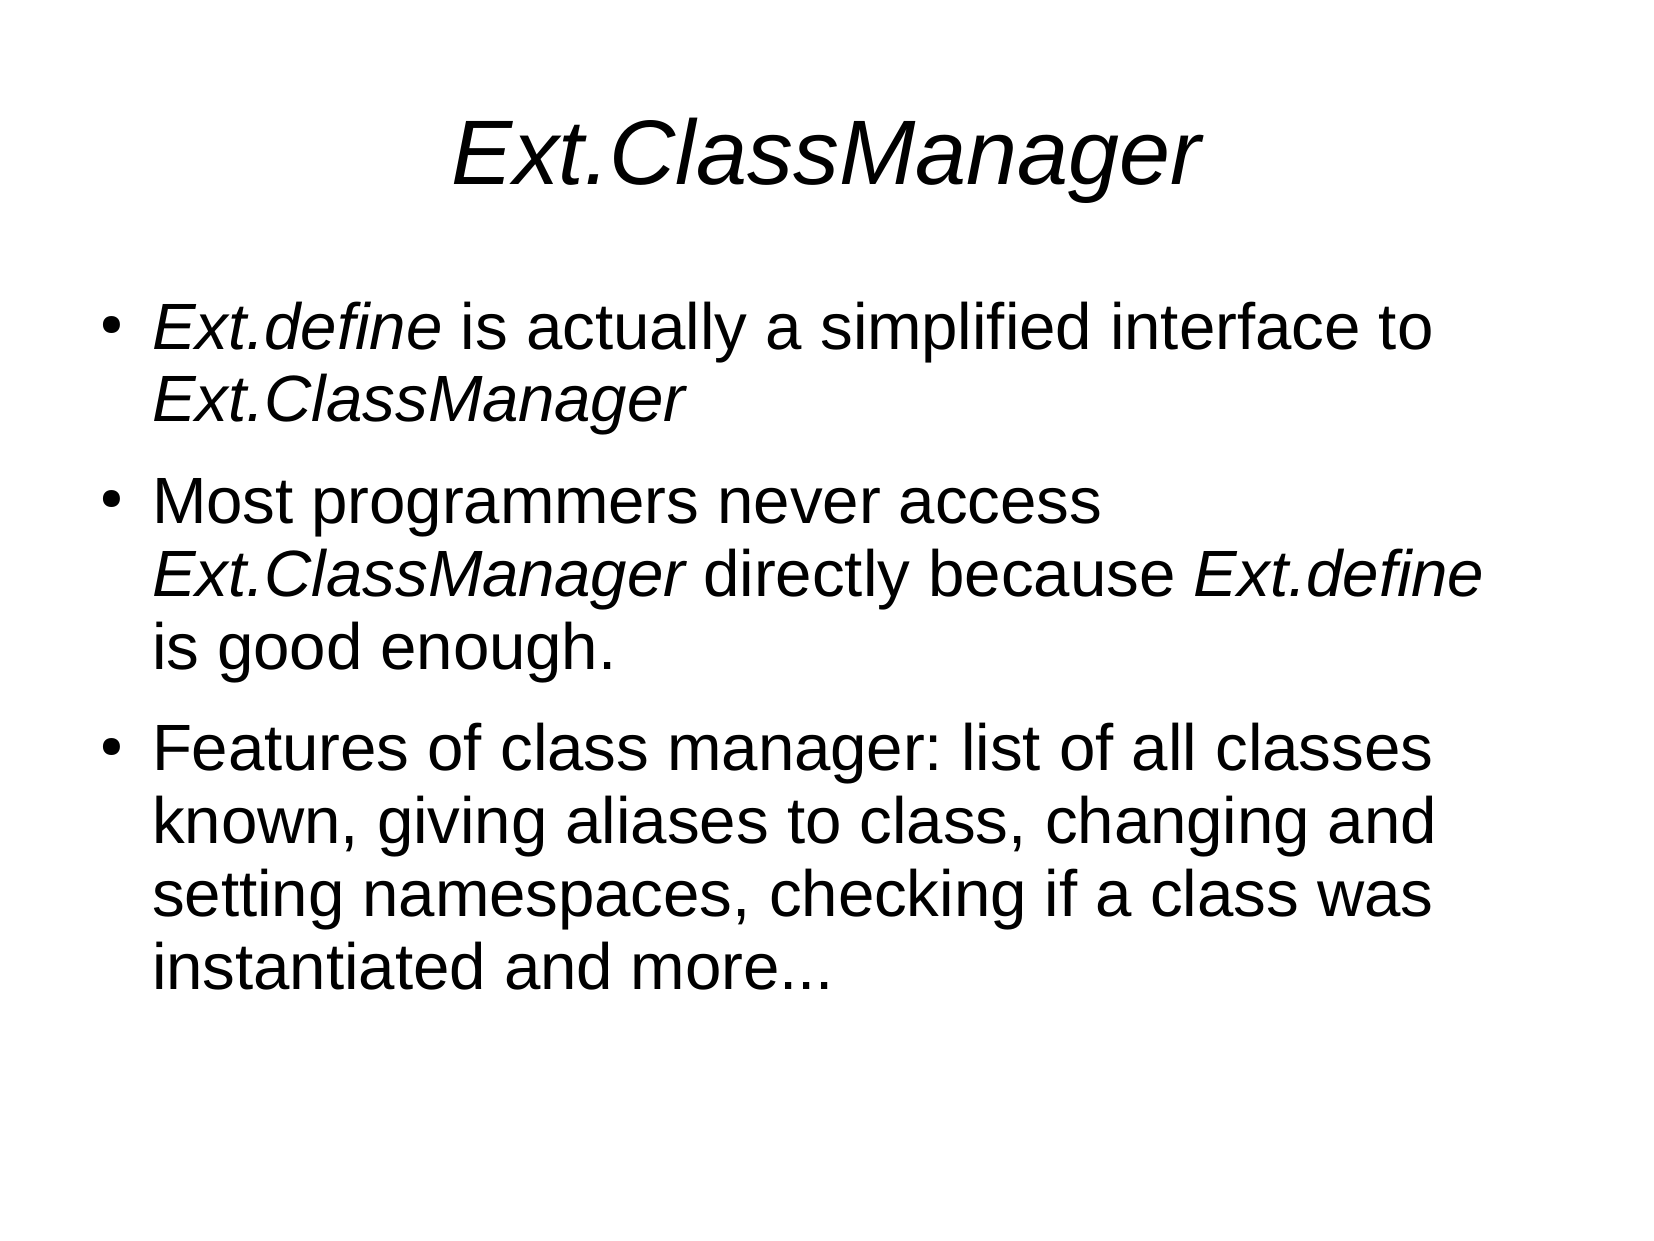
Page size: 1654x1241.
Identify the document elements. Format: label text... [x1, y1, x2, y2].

list Ext.define is actually a simplified interface to Ext.ClassManager Most programmers never access Ext.ClassManager directly because Ext.define is good enough. Features of class manager: list of all classes known, giving aliases to class, changing and setting namespaces, checking if a class was instantiated and more... [82, 290, 1538, 1010]
title Ext.ClassManager [82, 49, 1571, 257]
